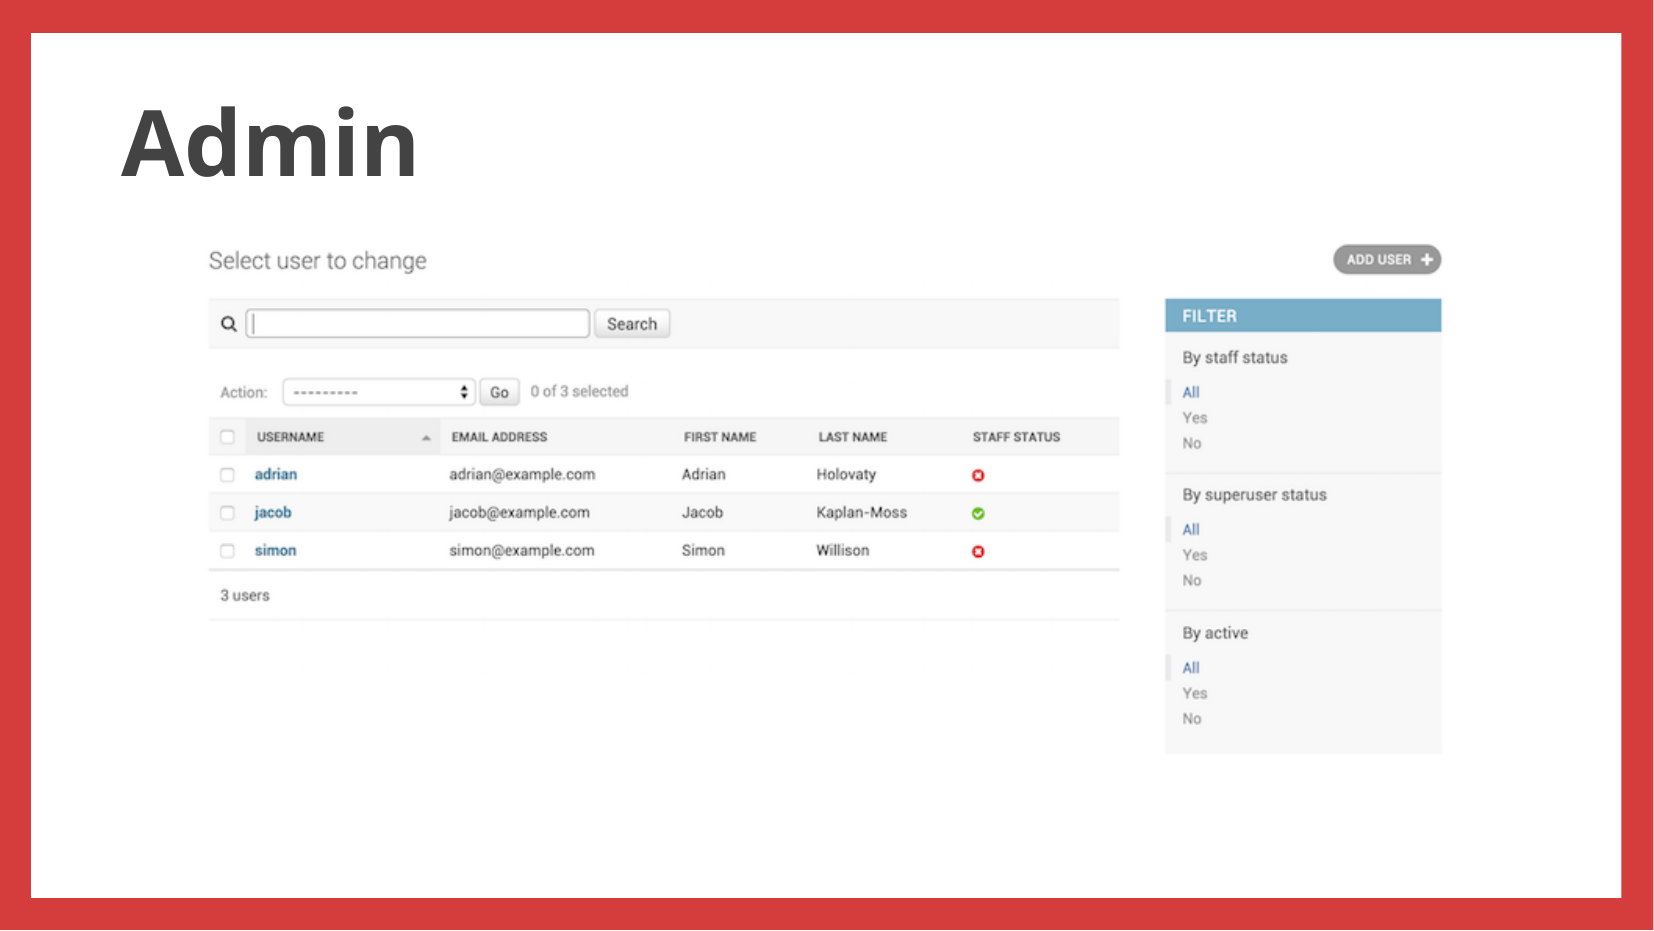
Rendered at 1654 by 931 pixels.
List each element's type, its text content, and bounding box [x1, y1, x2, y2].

picture [200, 224, 1451, 783]
title Admin [106, 54, 1583, 239]
